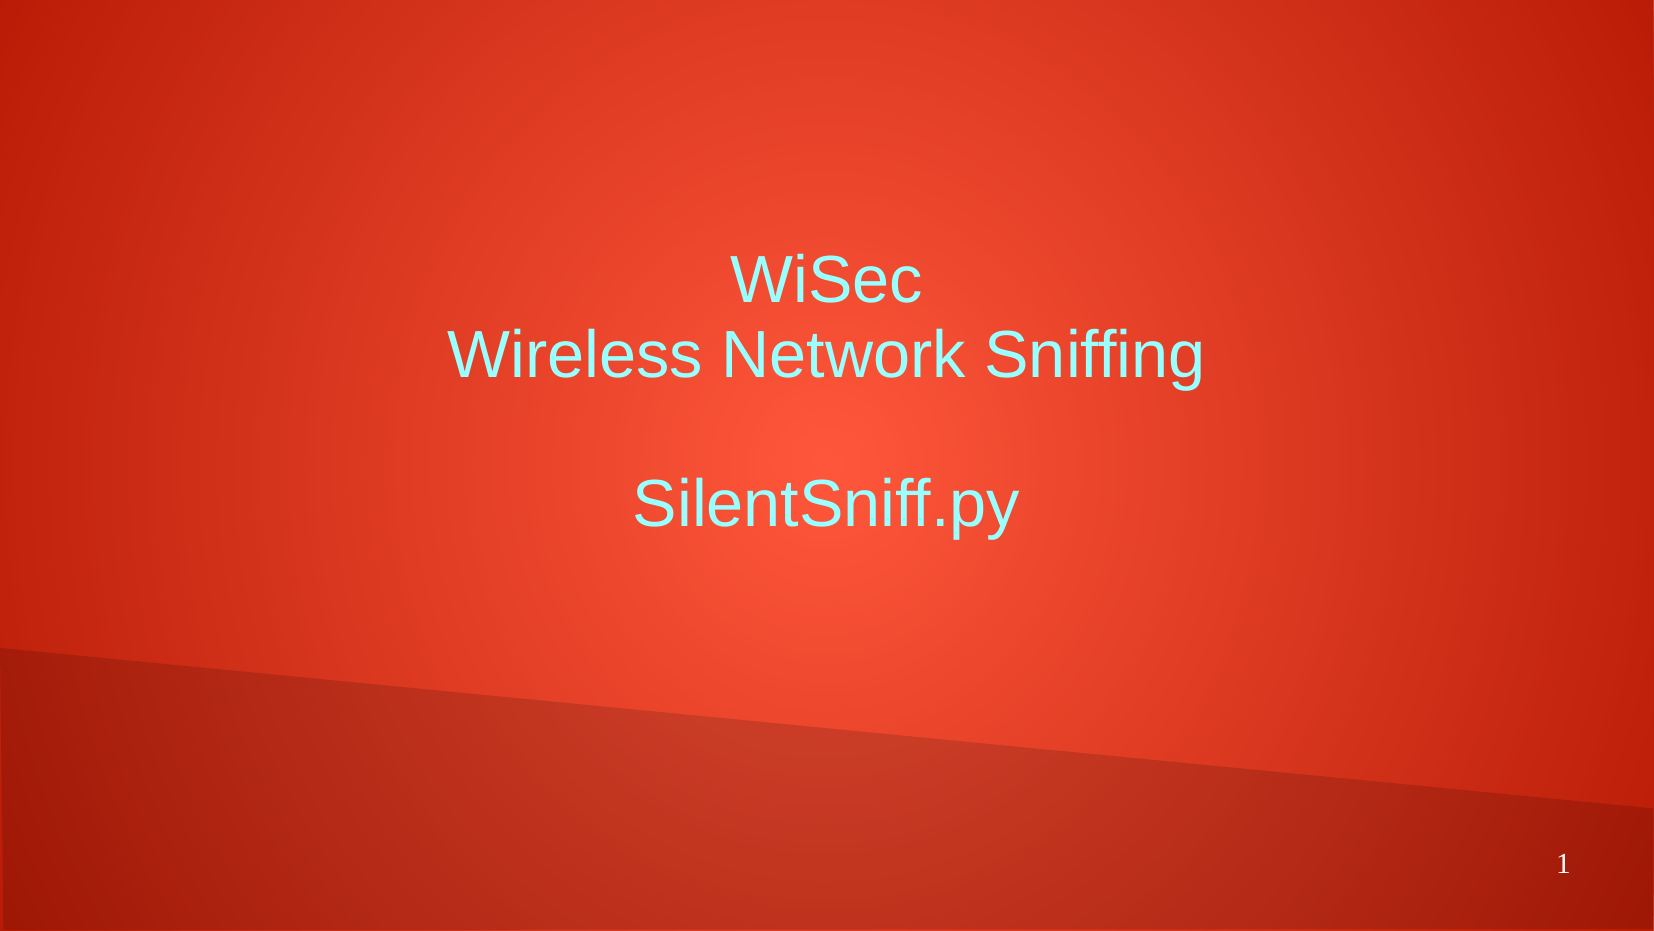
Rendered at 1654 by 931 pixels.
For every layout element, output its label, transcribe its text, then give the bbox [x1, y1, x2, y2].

subtitle WiSec Wireless Network Sniffing SilentSniff.py [82, 35, 1571, 748]
